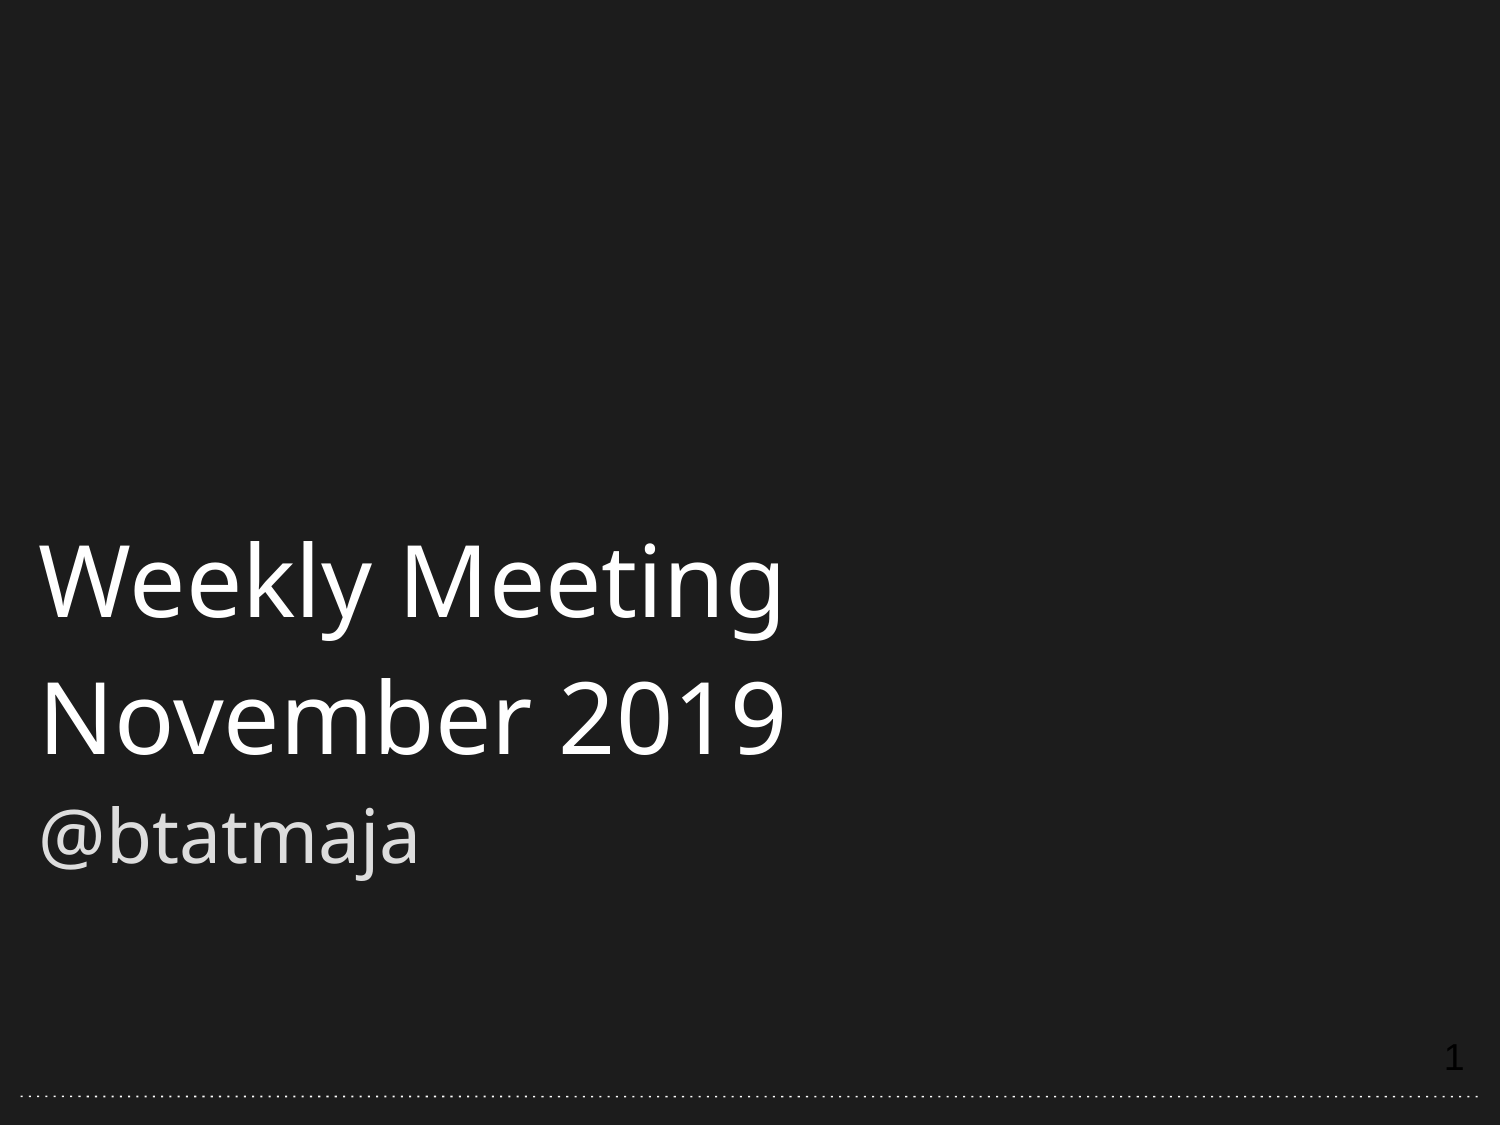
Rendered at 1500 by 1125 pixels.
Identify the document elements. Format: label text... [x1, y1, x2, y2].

text_box Weekly Meeting November 2019 @btatmaja [23, 503, 1024, 828]
